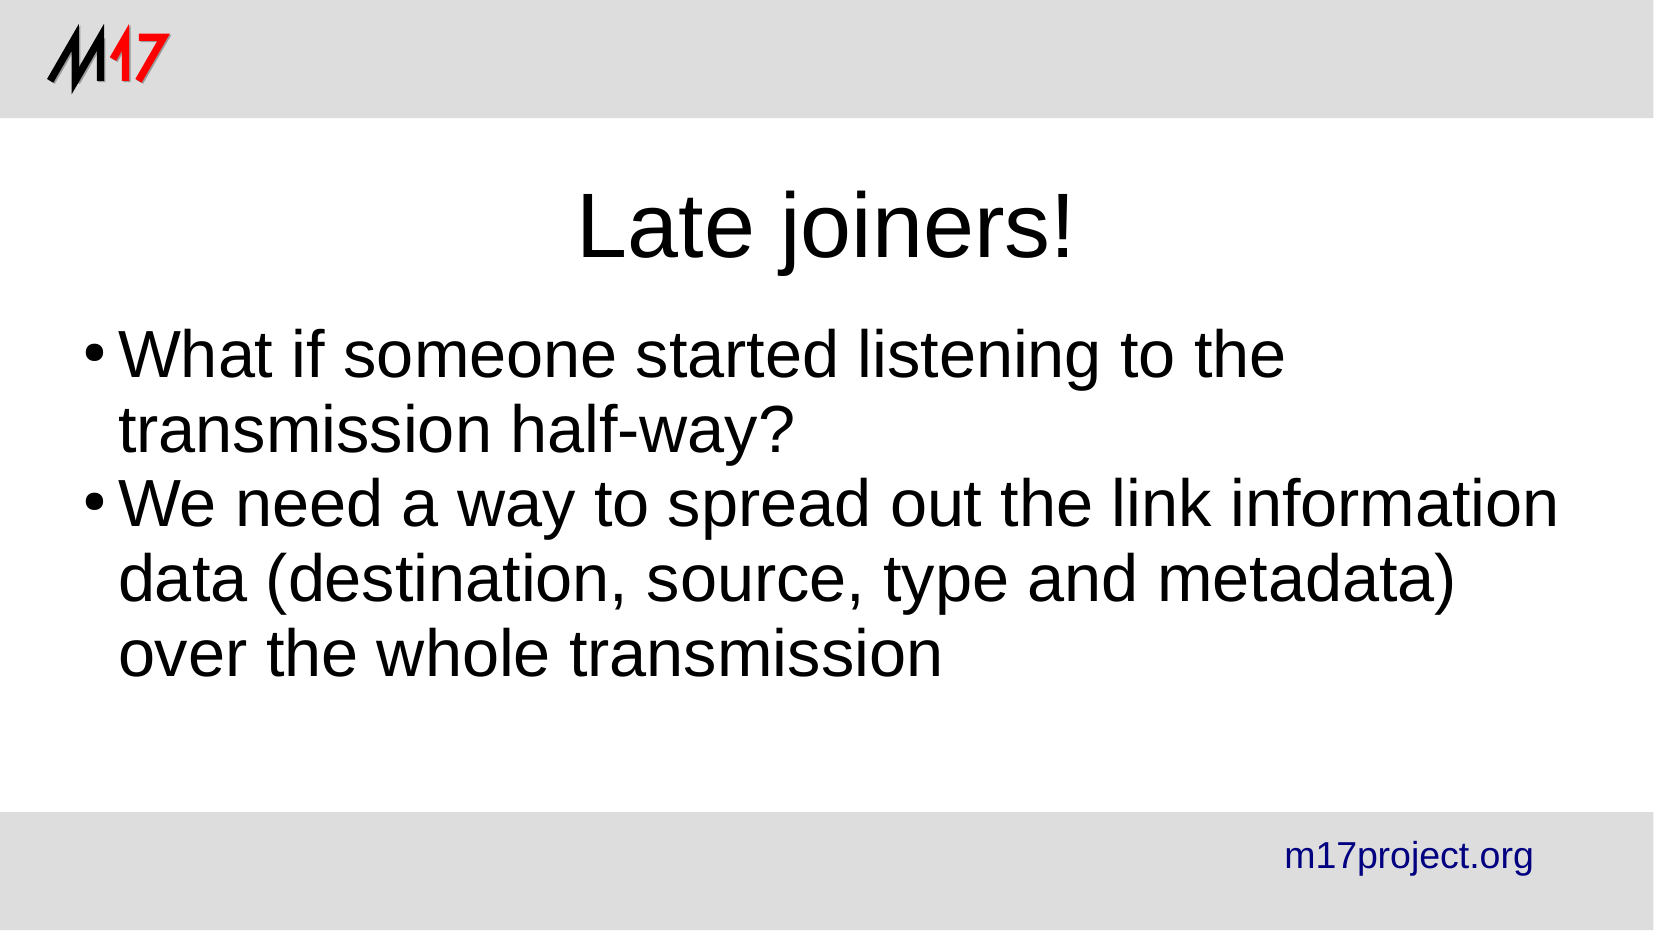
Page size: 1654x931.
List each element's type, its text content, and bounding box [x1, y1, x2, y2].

text_box [0, 0, 1654, 119]
picture [39, 16, 178, 102]
text_box [0, 812, 1654, 931]
text_box m17project.org [1269, 826, 1654, 897]
title Late joiners! [82, 147, 1571, 303]
subtitle What if someone started listening to the transmission half-way? We need a way to spread out the link information data (destination, source, type and metadata) over the whole transmission [82, 316, 1571, 812]
